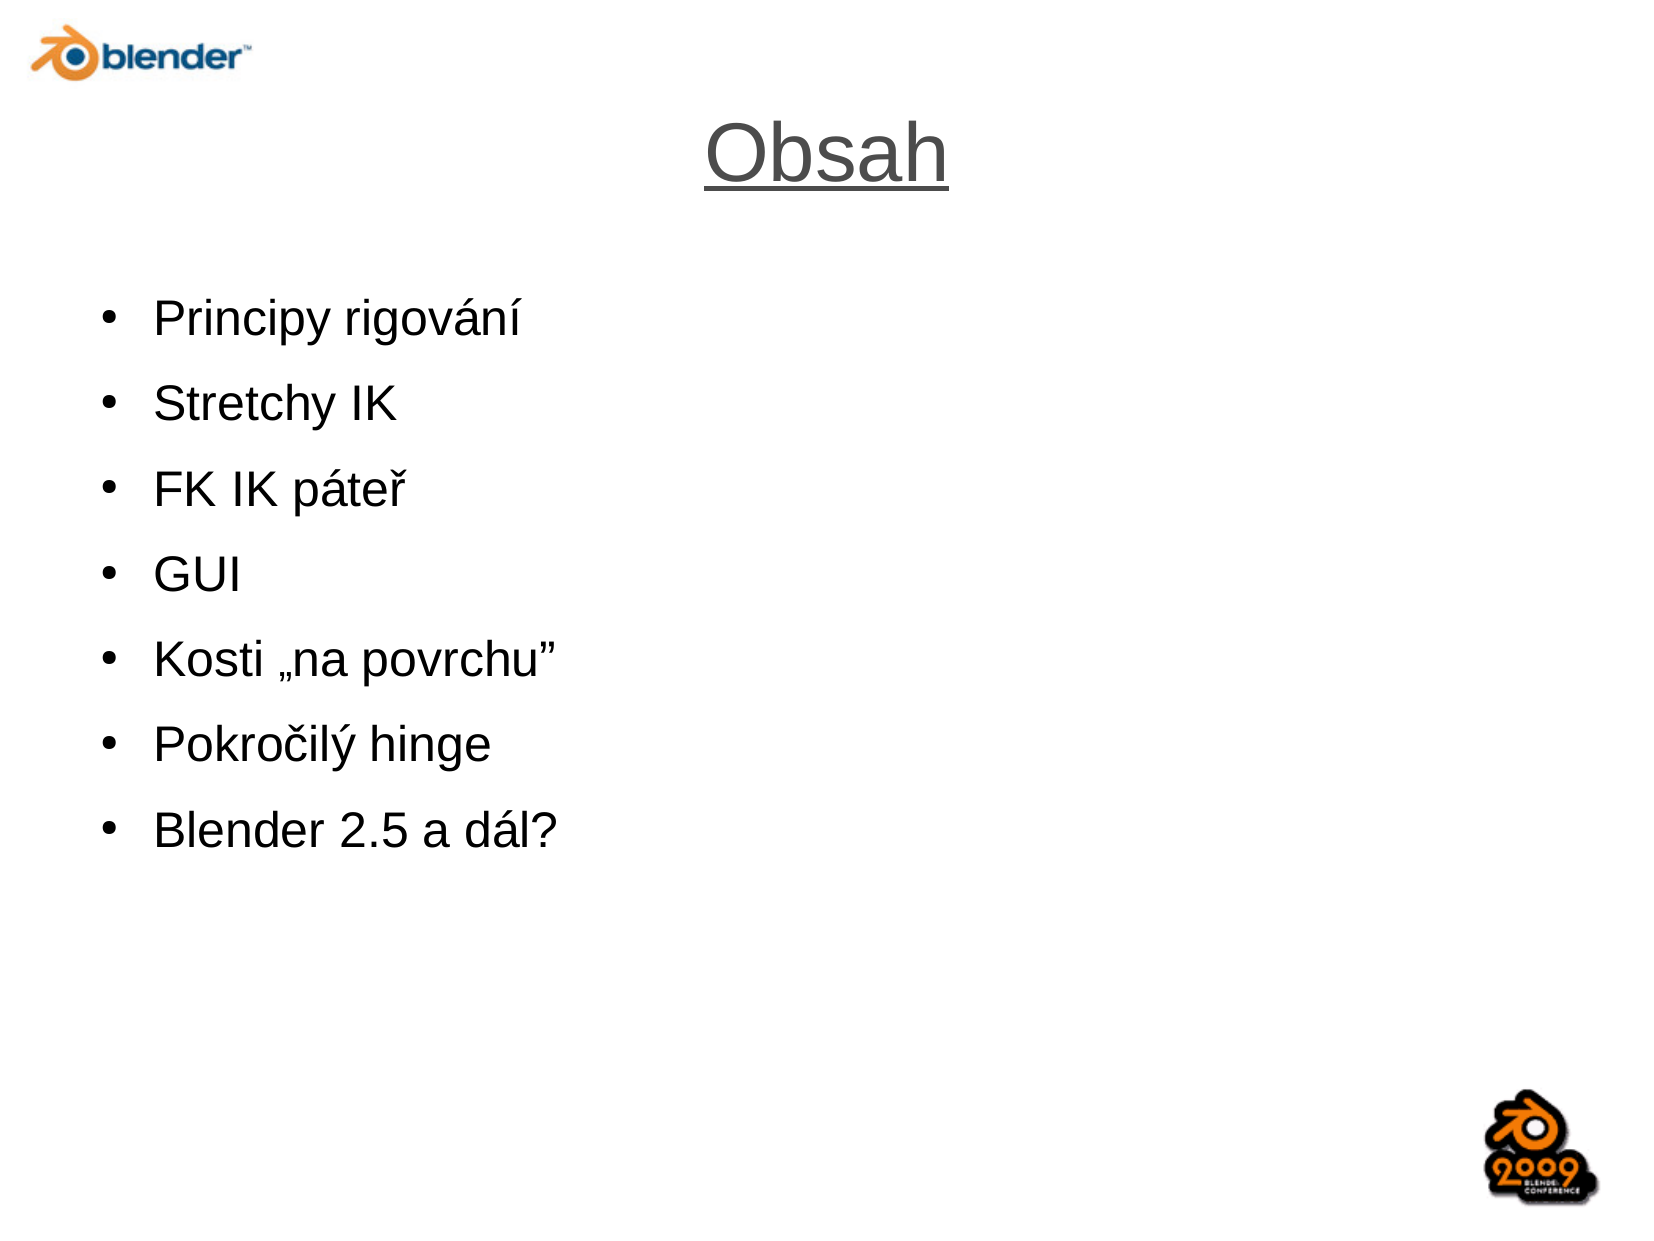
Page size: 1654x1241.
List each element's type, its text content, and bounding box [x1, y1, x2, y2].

picture [1476, 1085, 1602, 1211]
picture [15, 18, 266, 89]
title Obsah [82, 49, 1571, 257]
list Principy rigování Stretchy IK FK IK páteř GUI Kosti „na povrchu” Pokročilý hinge Blender 2.5 a dál? [82, 290, 1571, 1109]
